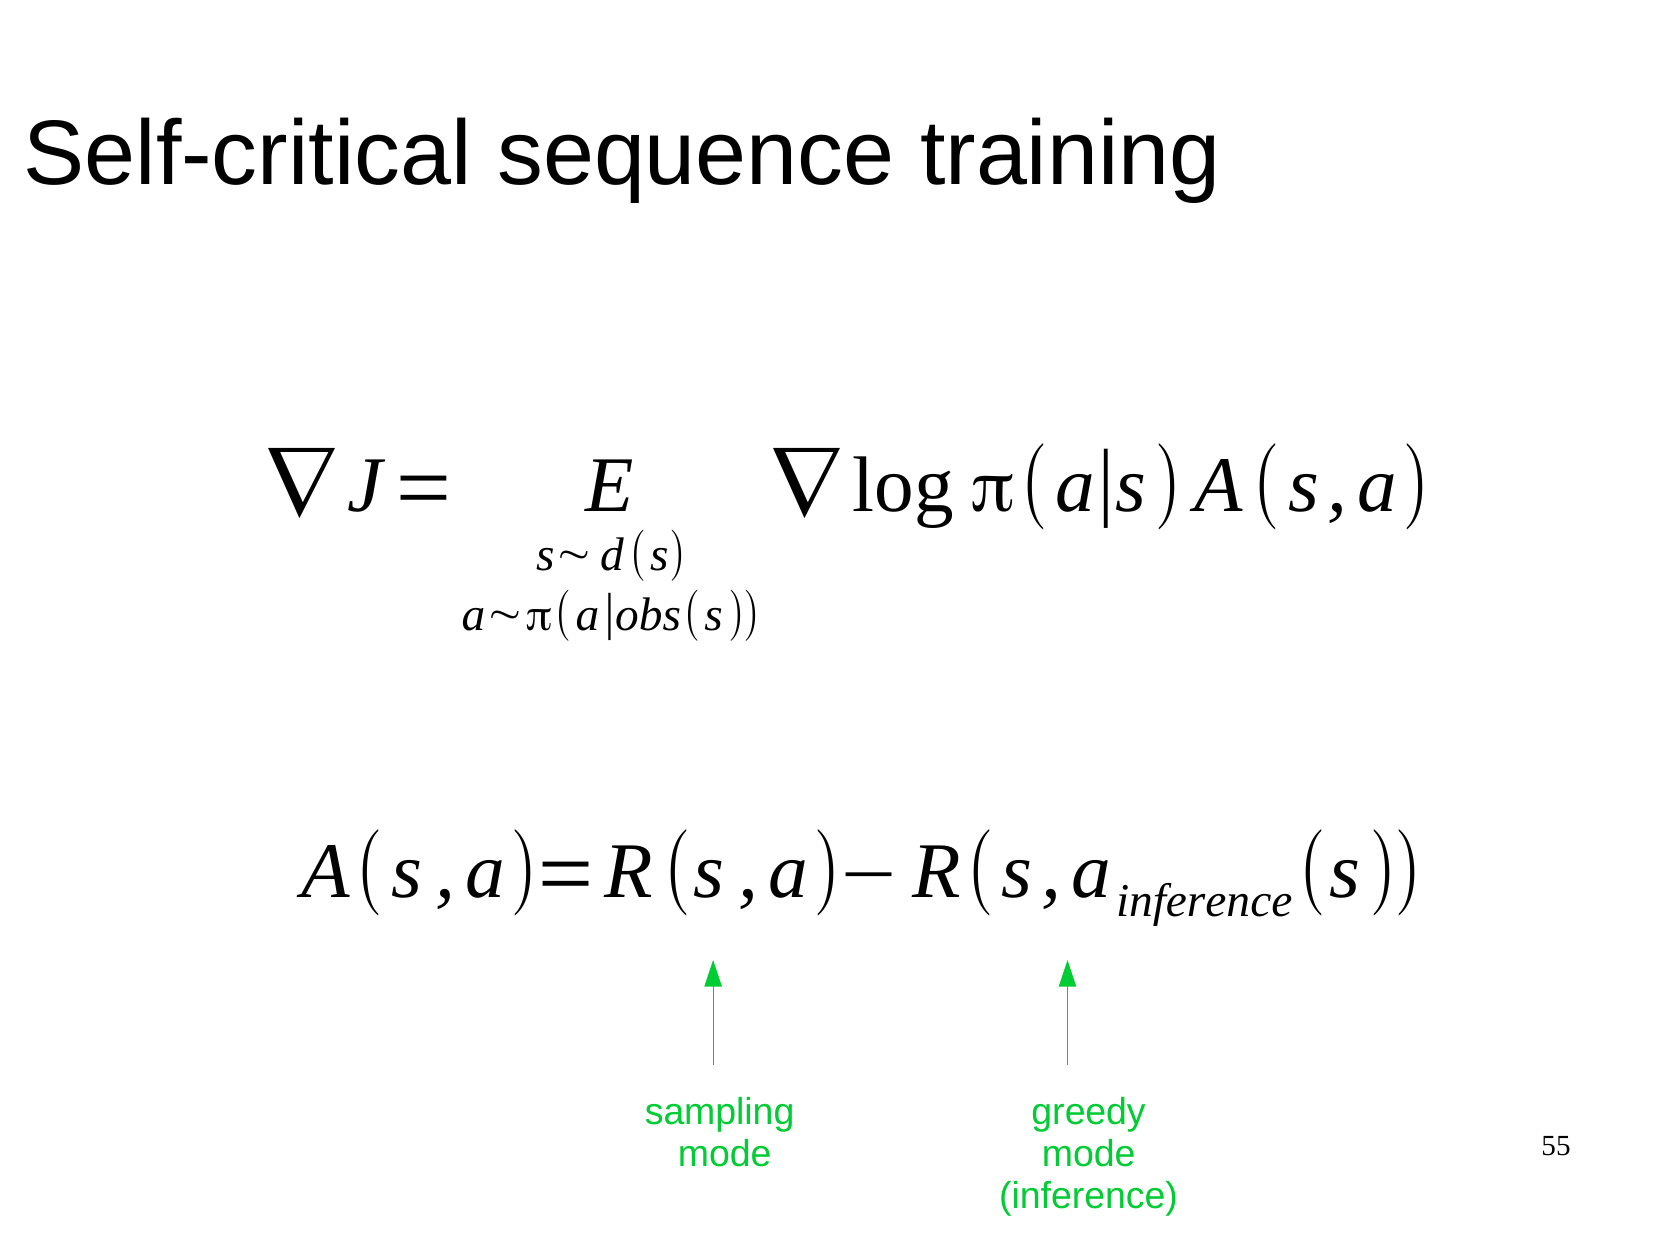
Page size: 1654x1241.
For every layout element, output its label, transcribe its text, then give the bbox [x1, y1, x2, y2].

list [82, 323, 1301, 1016]
text_box greedy mode (inference) [984, 1083, 1193, 1225]
chart [243, 437, 1449, 644]
text_box sampling mode [630, 1083, 820, 1182]
chart [271, 823, 1442, 926]
title Self-critical sequence training [23, 49, 1512, 257]
